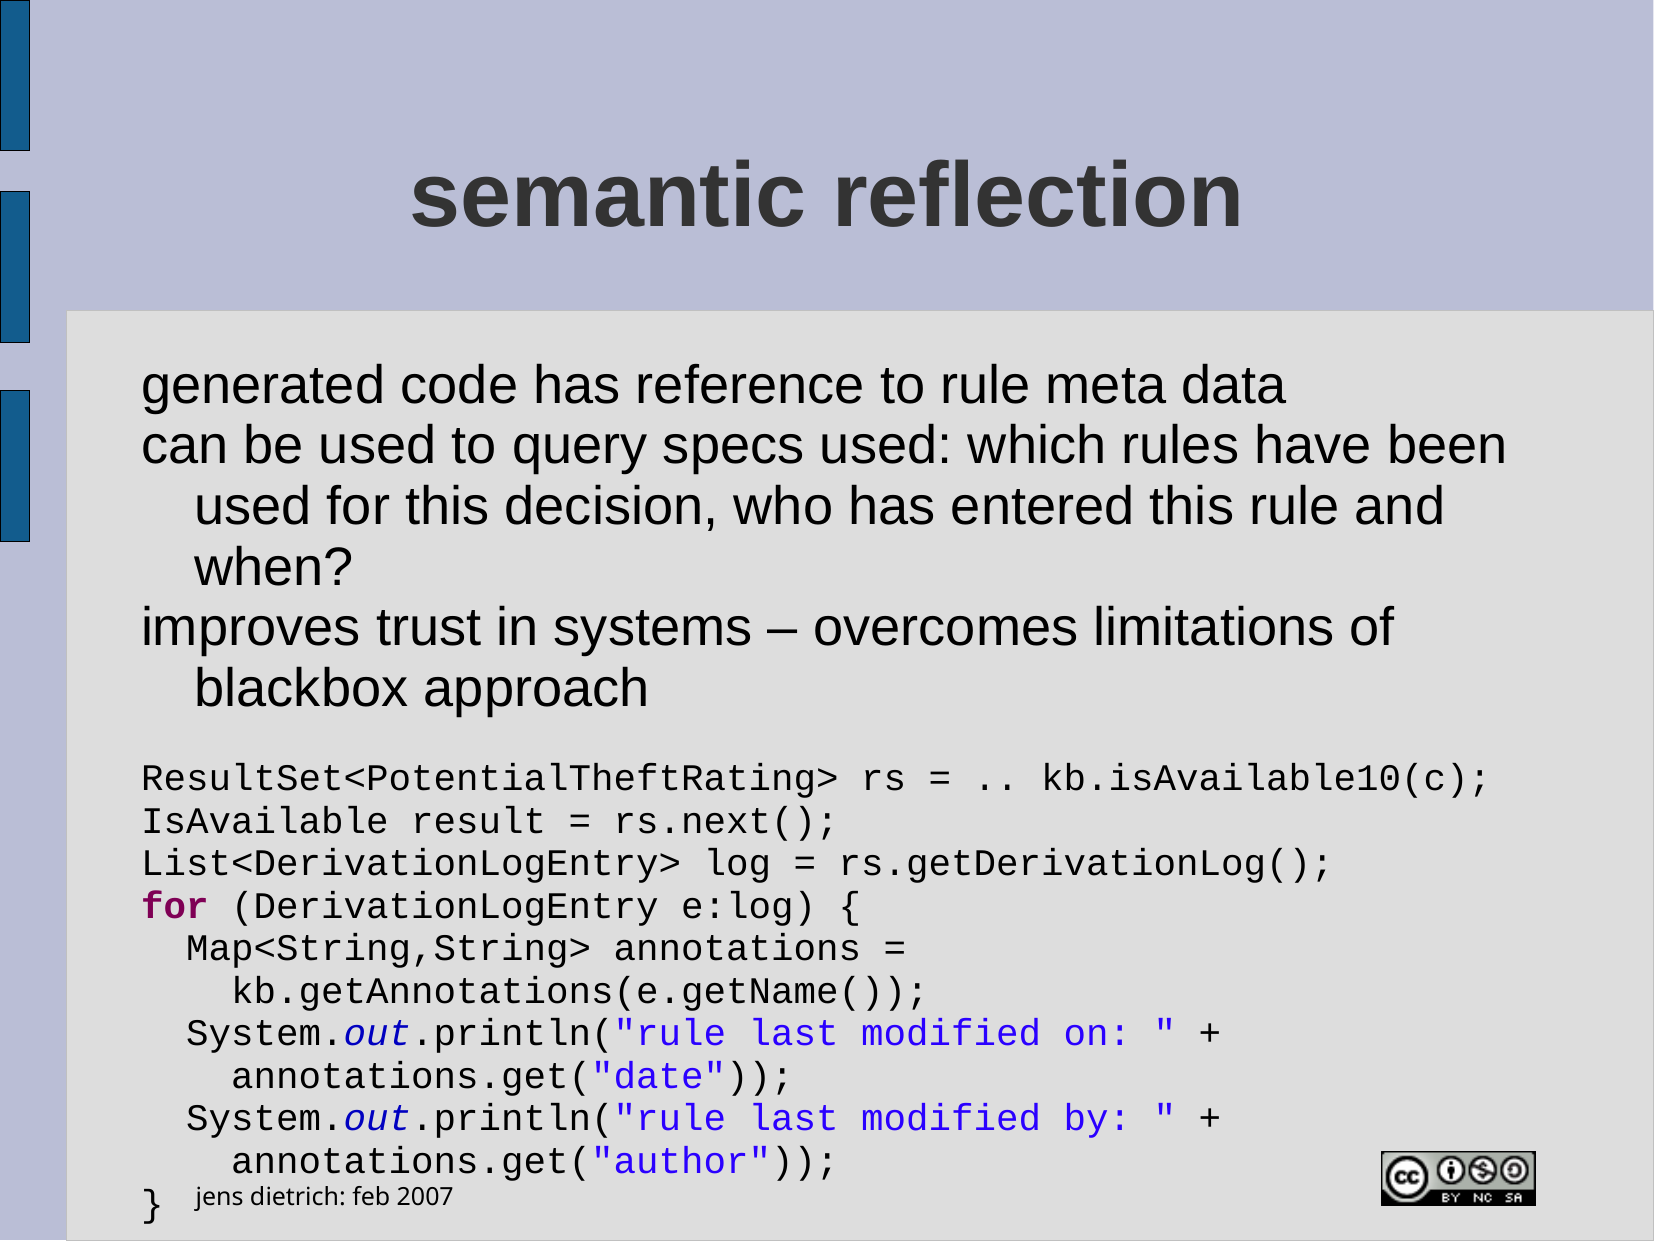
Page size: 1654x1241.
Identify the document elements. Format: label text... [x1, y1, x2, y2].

title semantic reflection [121, 91, 1534, 299]
list generated code has reference to rule meta data can be used to query specs used: which rules have been used for this decision, who has entered this rule and when? improves trust in systems – overcomes limitations of blackbox approach ResultSet<PotentialTheftRating> rs = .. kb.isAvailable10(c); IsAvailable result = rs.next(); List<DerivationLogEntry> log = rs.getDerivationLog(); for (DerivationLogEntry e:log) { Map<String,String> annotations = kb.getAnnotations(e.getName()); System.out.println("rule last modified on: " + annotations.get("date")); System.out.println("rule last modified by: " + annotations.get("author")); } [123, 354, 1536, 1203]
